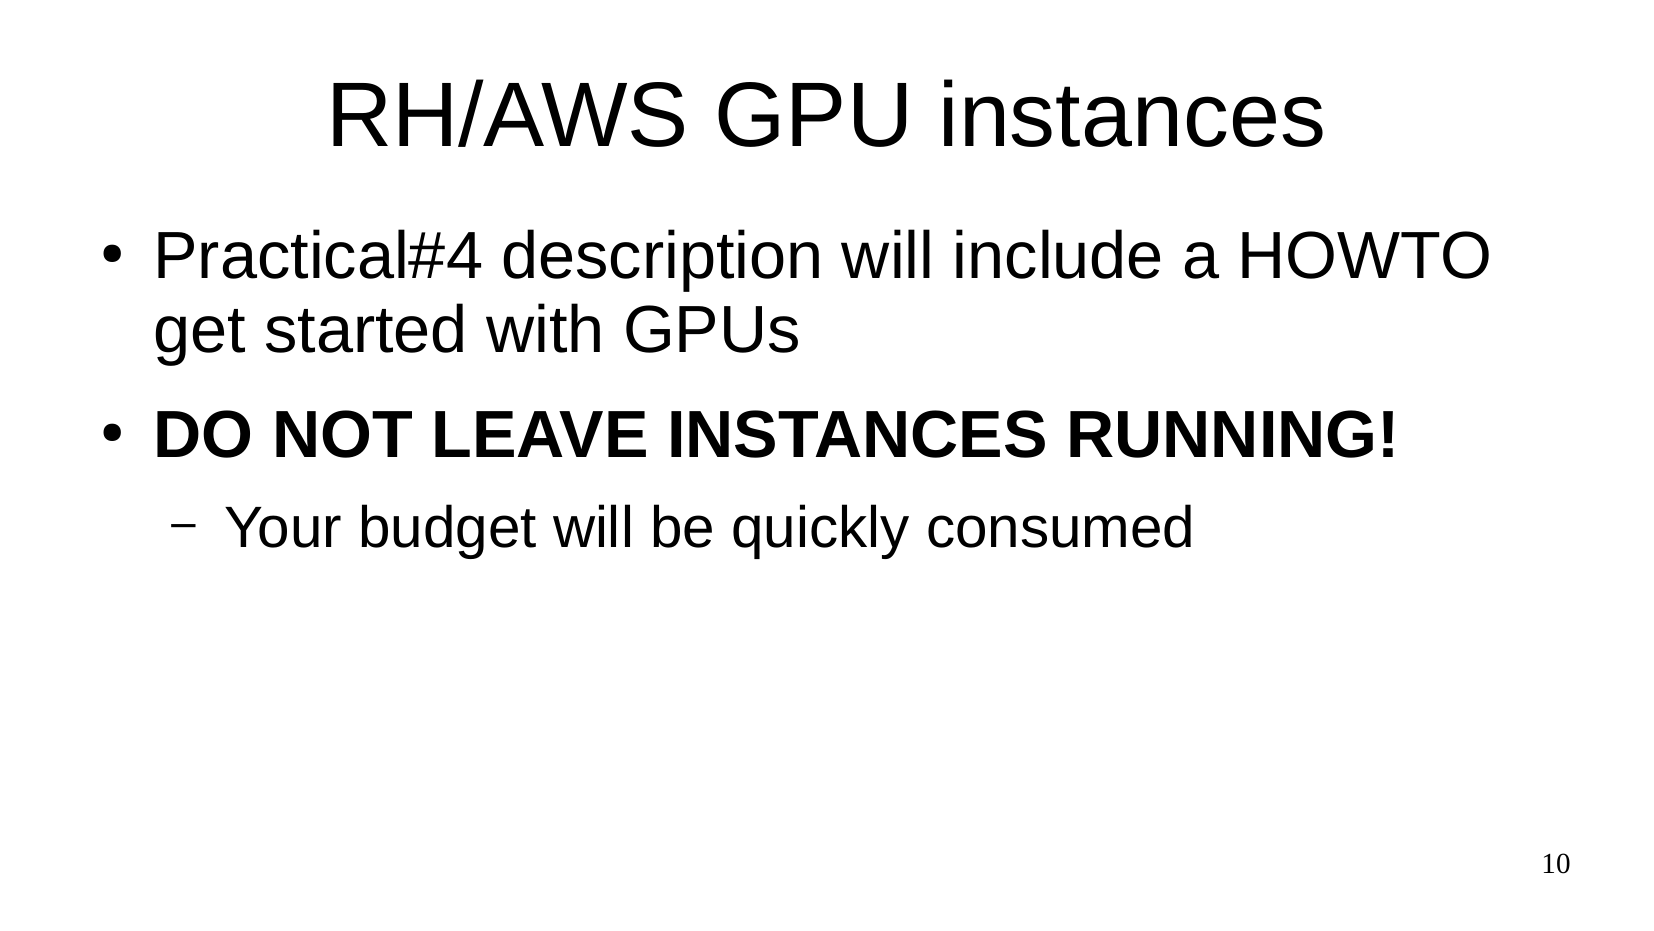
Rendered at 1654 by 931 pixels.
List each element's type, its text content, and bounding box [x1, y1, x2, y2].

list Practical#4 description will include a HOWTO get started with GPUs DO NOT LEAVE INSTANCES RUNNING! Your budget will be quickly consumed [82, 217, 1571, 758]
title RH/AWS GPU instances [82, 37, 1571, 193]
